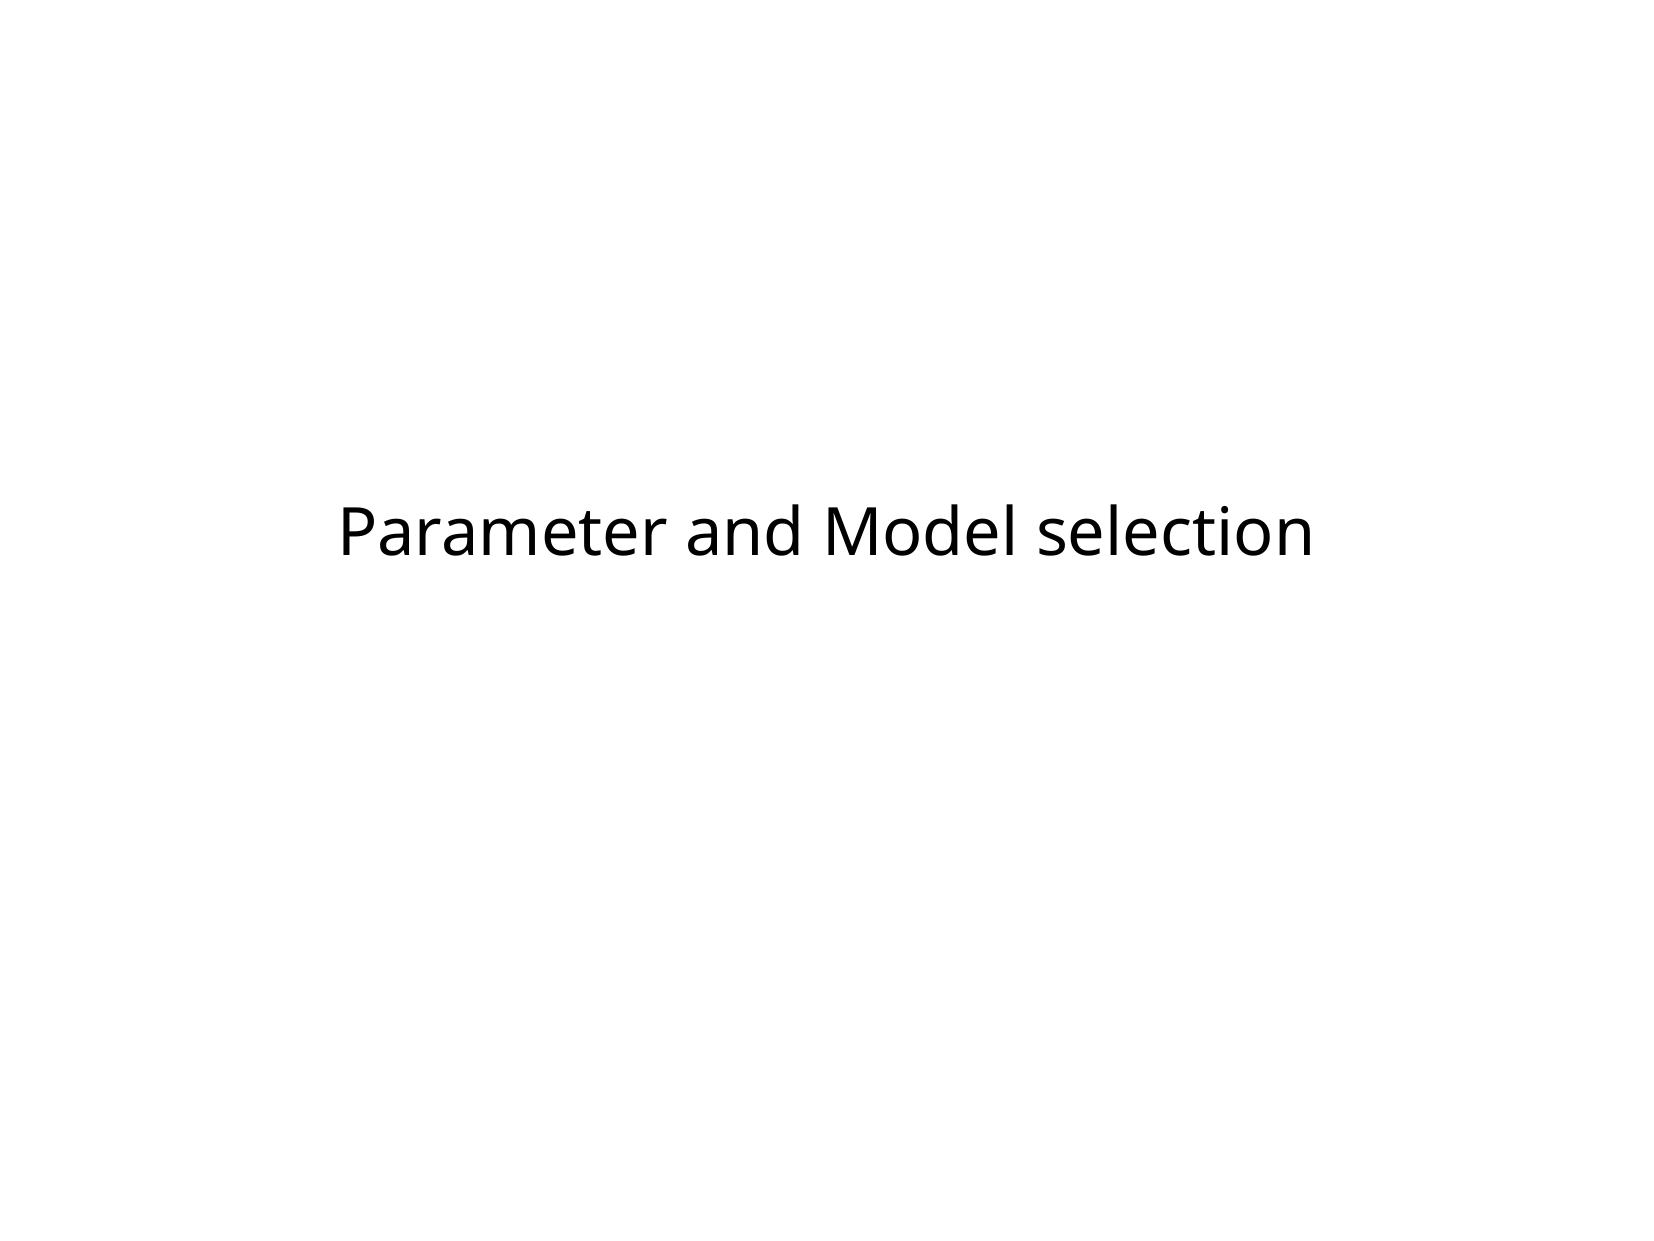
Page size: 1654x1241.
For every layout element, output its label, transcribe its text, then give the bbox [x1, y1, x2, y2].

subtitle Parameter and Model selection [82, 49, 1571, 1010]
